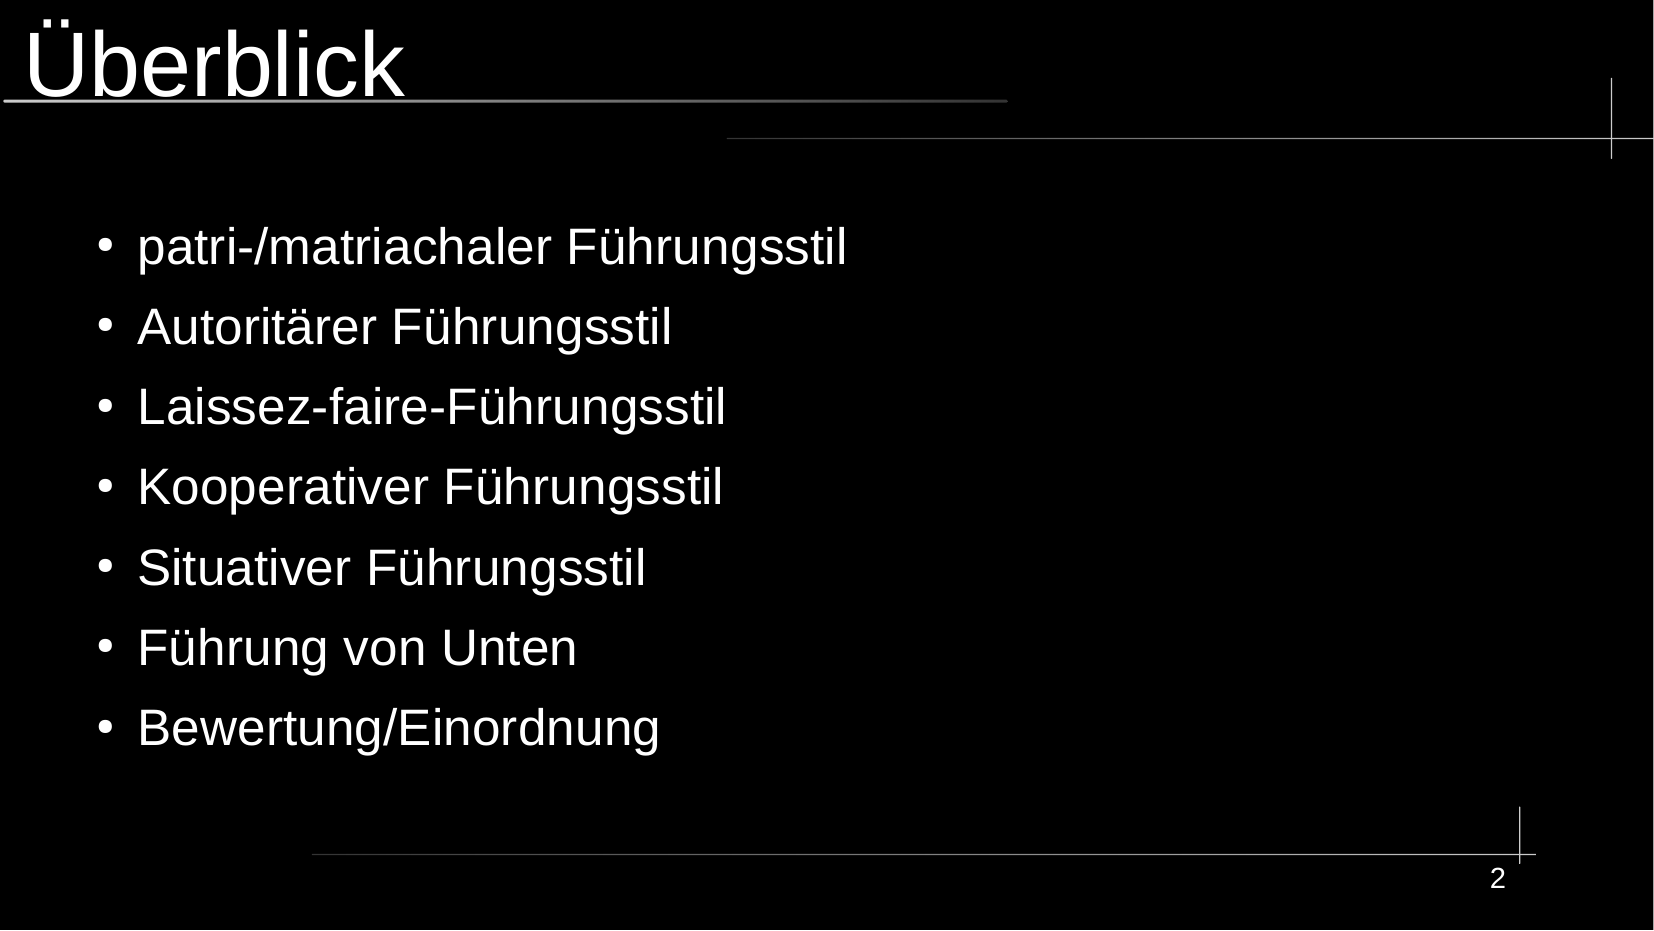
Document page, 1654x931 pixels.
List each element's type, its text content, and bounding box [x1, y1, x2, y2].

title Überblick [23, 11, 1589, 119]
list patri-/matriachaler Führungsstil Autoritärer Führungsstil Laissez-faire-Führungsstil Kooperativer Führungsstil Situativer Führungsstil Führung von Unten Bewertung/Einordnung [82, 217, 1571, 758]
